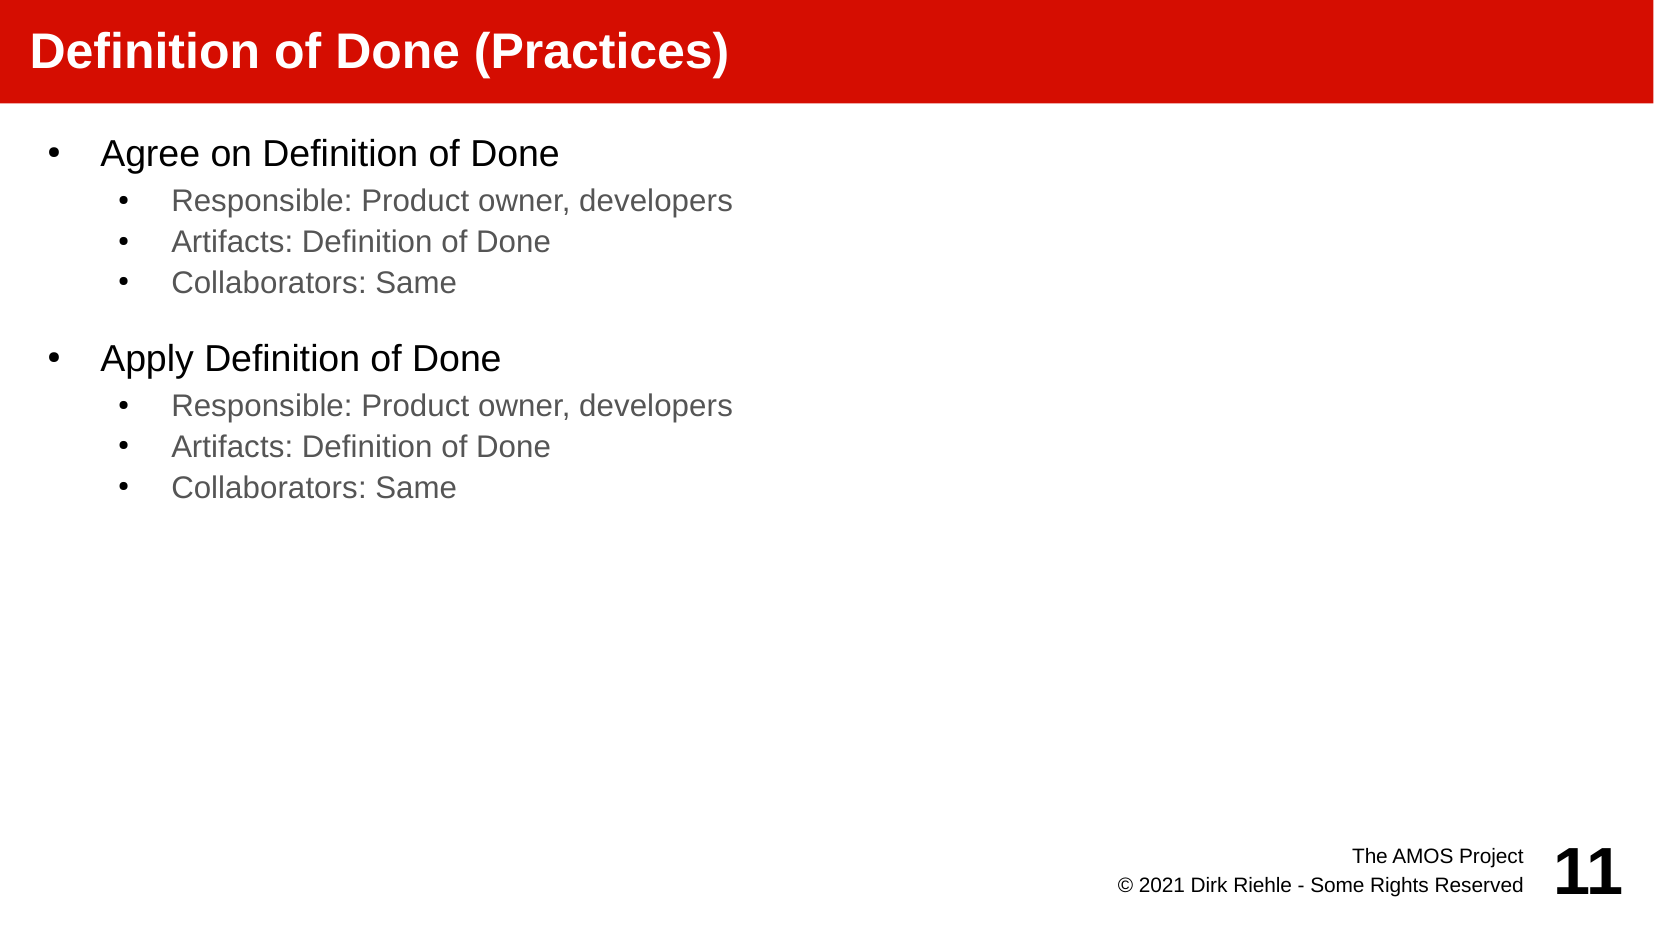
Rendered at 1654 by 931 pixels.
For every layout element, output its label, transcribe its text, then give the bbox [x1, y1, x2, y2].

title Definition of Done (Practices) [0, 0, 1654, 104]
list Agree on Definition of Done Responsible: Product owner, developers Artifacts: Definition of Done Collaborators: Same Apply Definition of Done Responsible: Product owner, developers Artifacts: Definition of Done Collaborators: Same [29, 132, 1625, 813]
